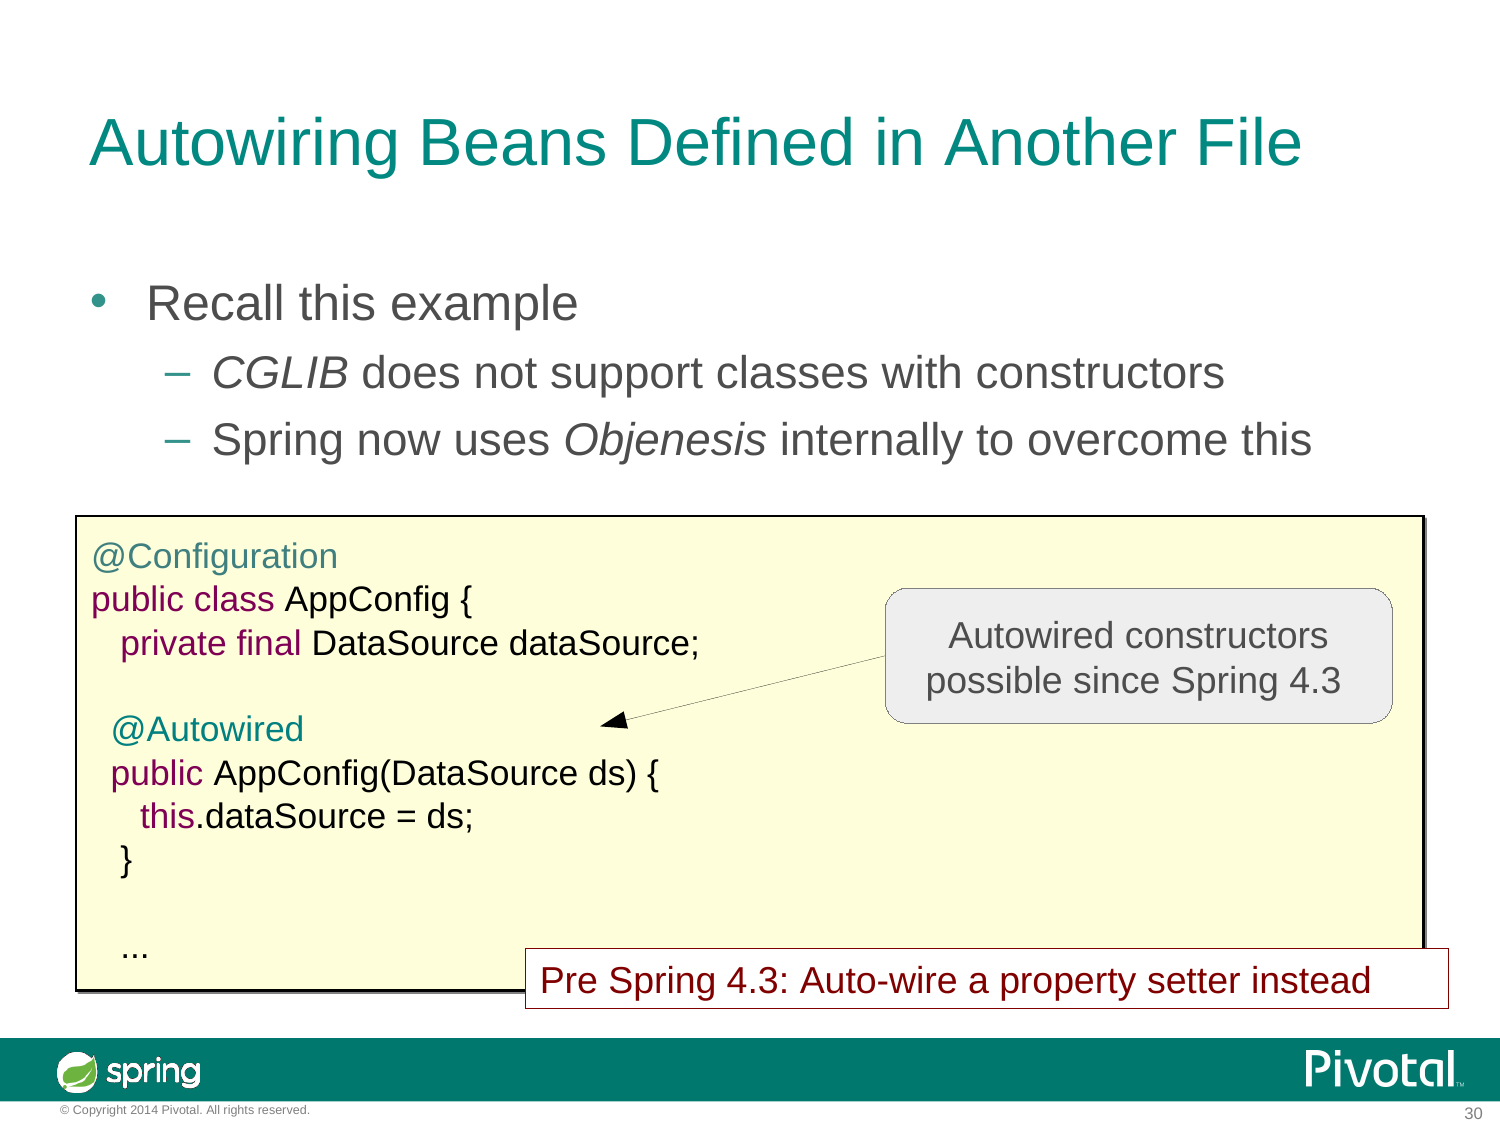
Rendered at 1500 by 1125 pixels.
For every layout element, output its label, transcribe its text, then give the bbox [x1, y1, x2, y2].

list Recall this example CGLIB does not support classes with constructors Spring now uses Objenesis internally to overcome this [75, 262, 1426, 473]
text_box Autowired constructors possible since Spring 4.3 [885, 588, 1393, 724]
text_box @Configuration public class AppConfig { private final DataSource dataSource; @Autowired public AppConfig(DataSource ds) { this.dataSource = ds; } ... [76, 516, 1424, 991]
picture [32, 1041, 210, 1103]
picture [1306, 1050, 1464, 1087]
text_box Pre Spring 4.3: Auto-wire a property setter instead [525, 948, 1449, 1009]
title Autowiring Beans Defined in Another File [75, 45, 1426, 233]
